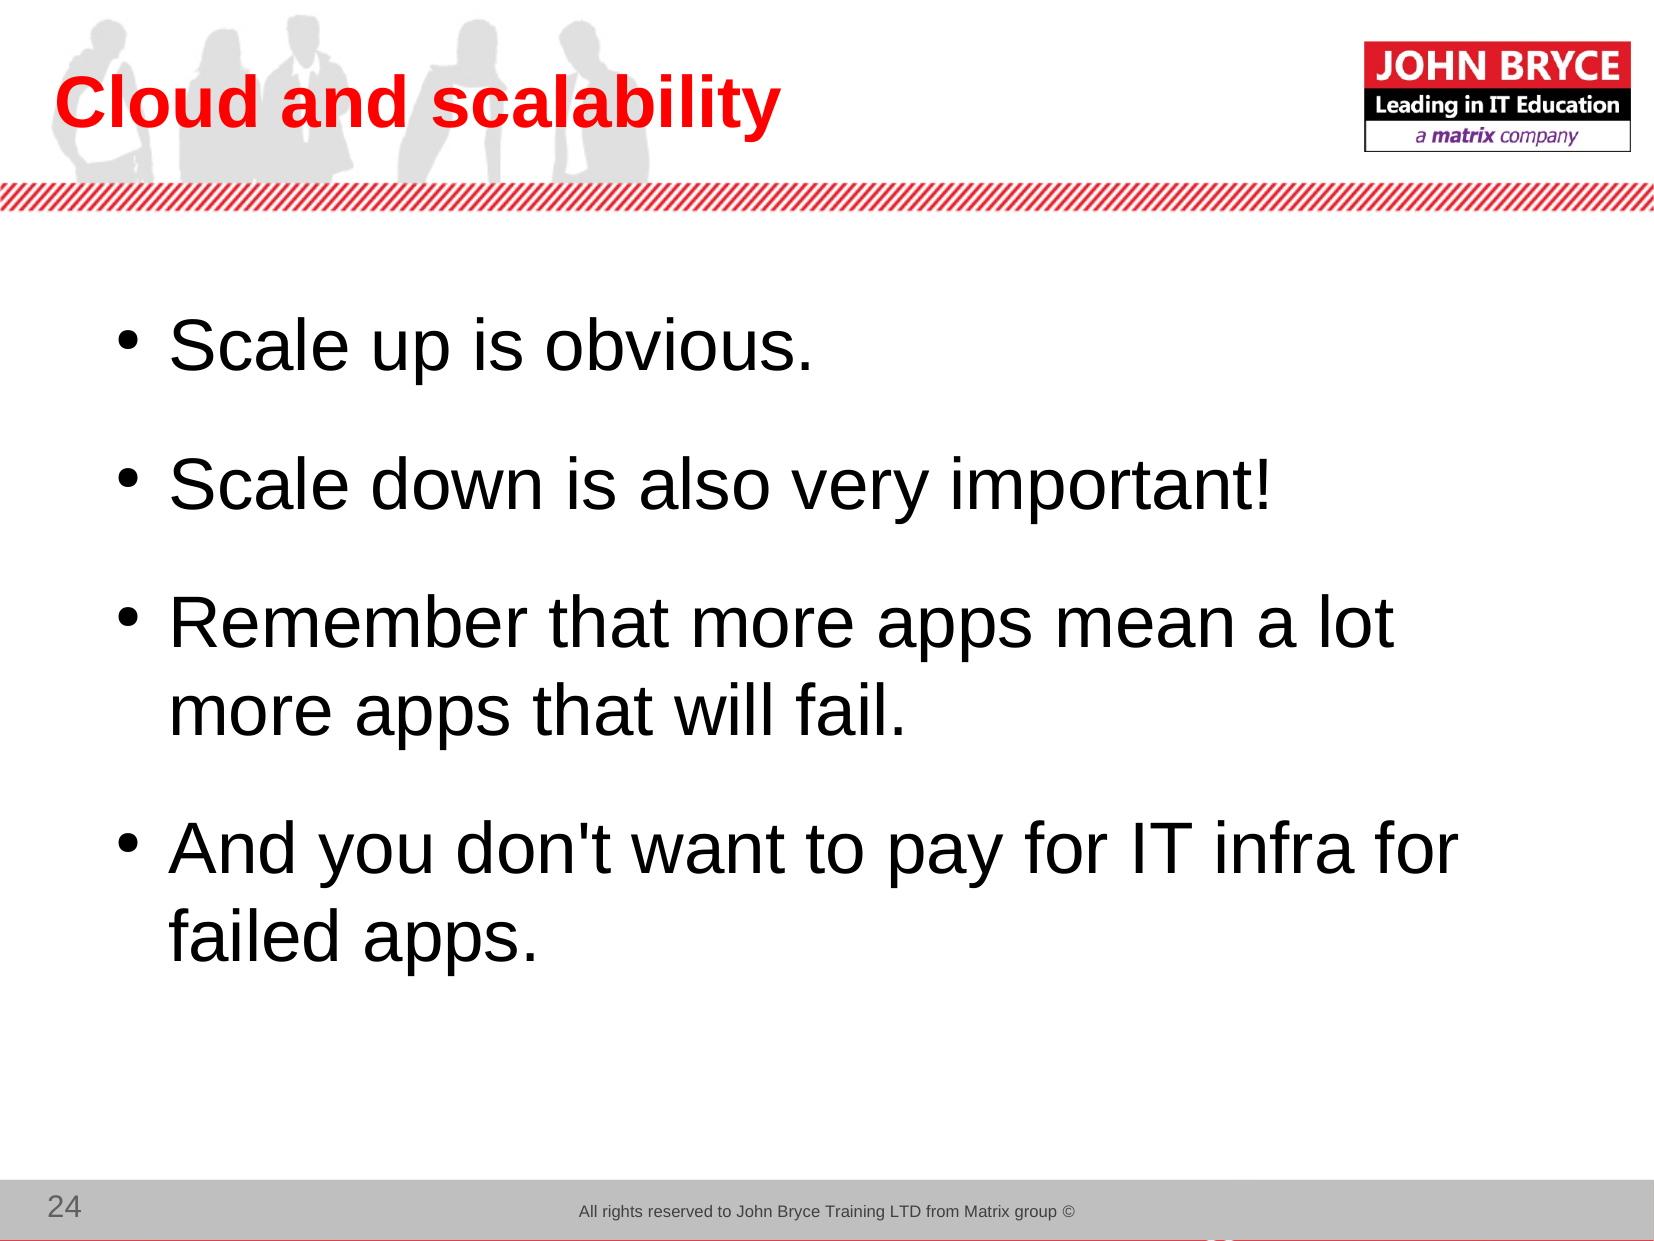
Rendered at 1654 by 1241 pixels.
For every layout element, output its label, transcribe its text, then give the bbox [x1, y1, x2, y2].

title Cloud and scalability [39, 0, 1528, 203]
picture [0, 0, 1654, 1179]
list Scale up is obvious. Scale down is also very important! Remember that more apps mean a lot more apps that will fail. And you don't want to pay for IT infra for failed apps. [82, 290, 1538, 1010]
